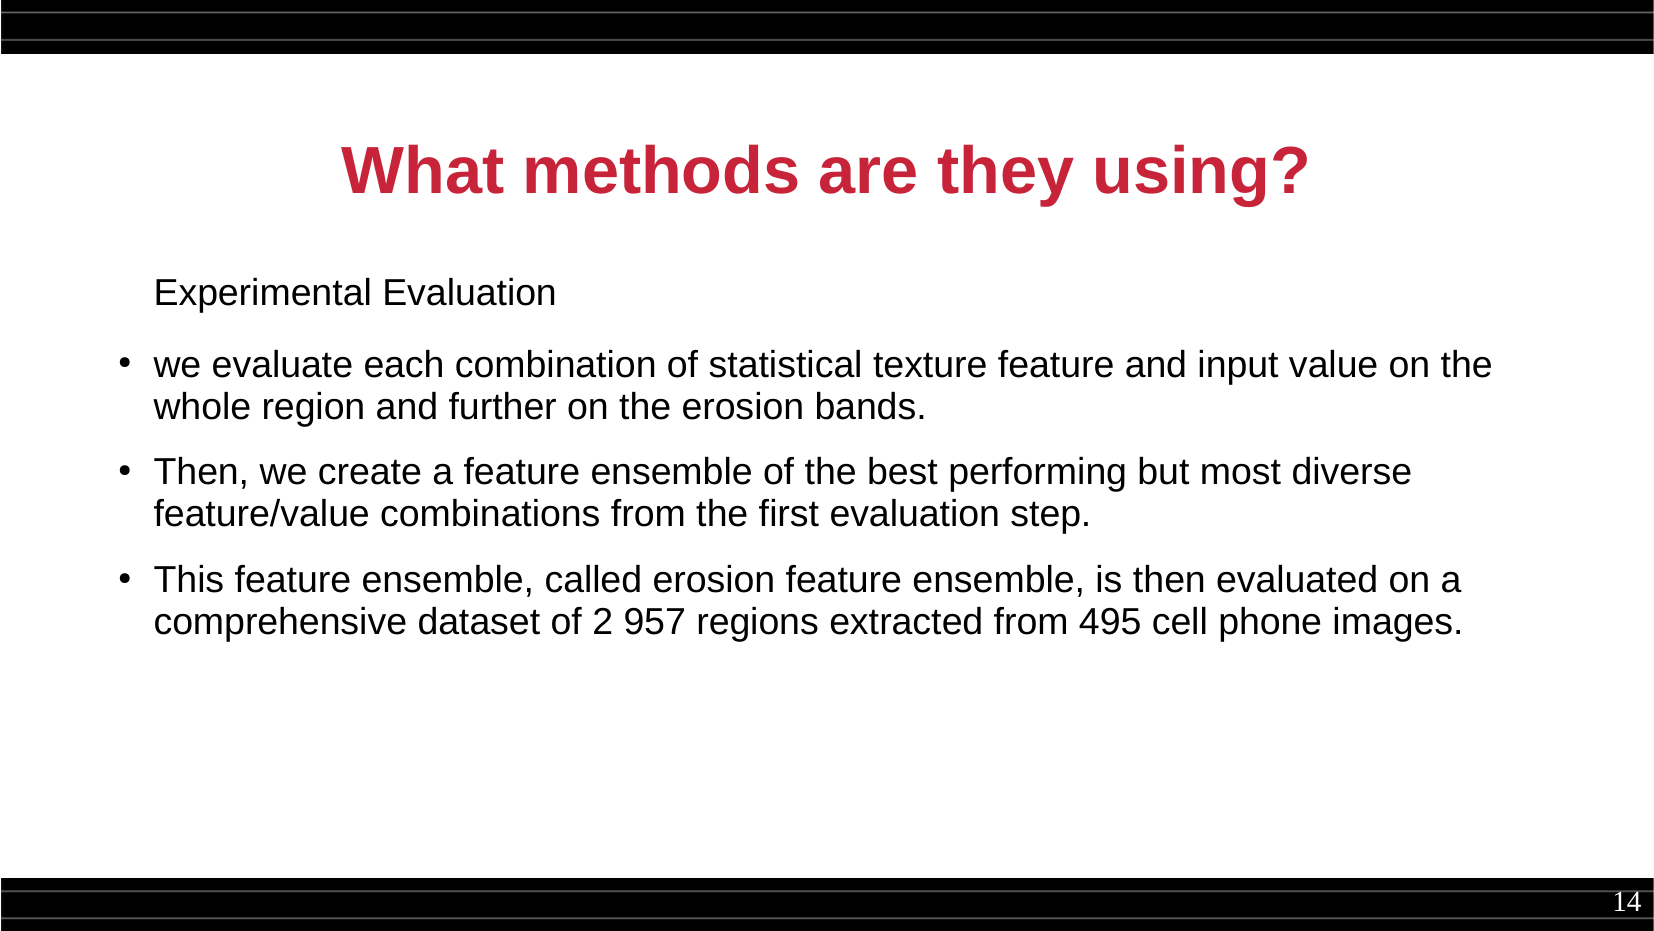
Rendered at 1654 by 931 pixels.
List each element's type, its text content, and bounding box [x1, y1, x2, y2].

picture [1, 0, 1654, 54]
list Experimental Evaluation we evaluate each combination of statistical texture feature and input value on the whole region and further on the erosion bands. Then, we create a feature ensemble of the best performing but most diverse feature/value combinations from the first evaluation step. This feature ensemble, called erosion feature ensemble, is then evaluated on a comprehensive dataset of 2 957 regions extracted from 495 cell phone images. [82, 271, 1571, 758]
title What methods are they using? [82, 92, 1571, 249]
picture [1, 878, 1654, 931]
